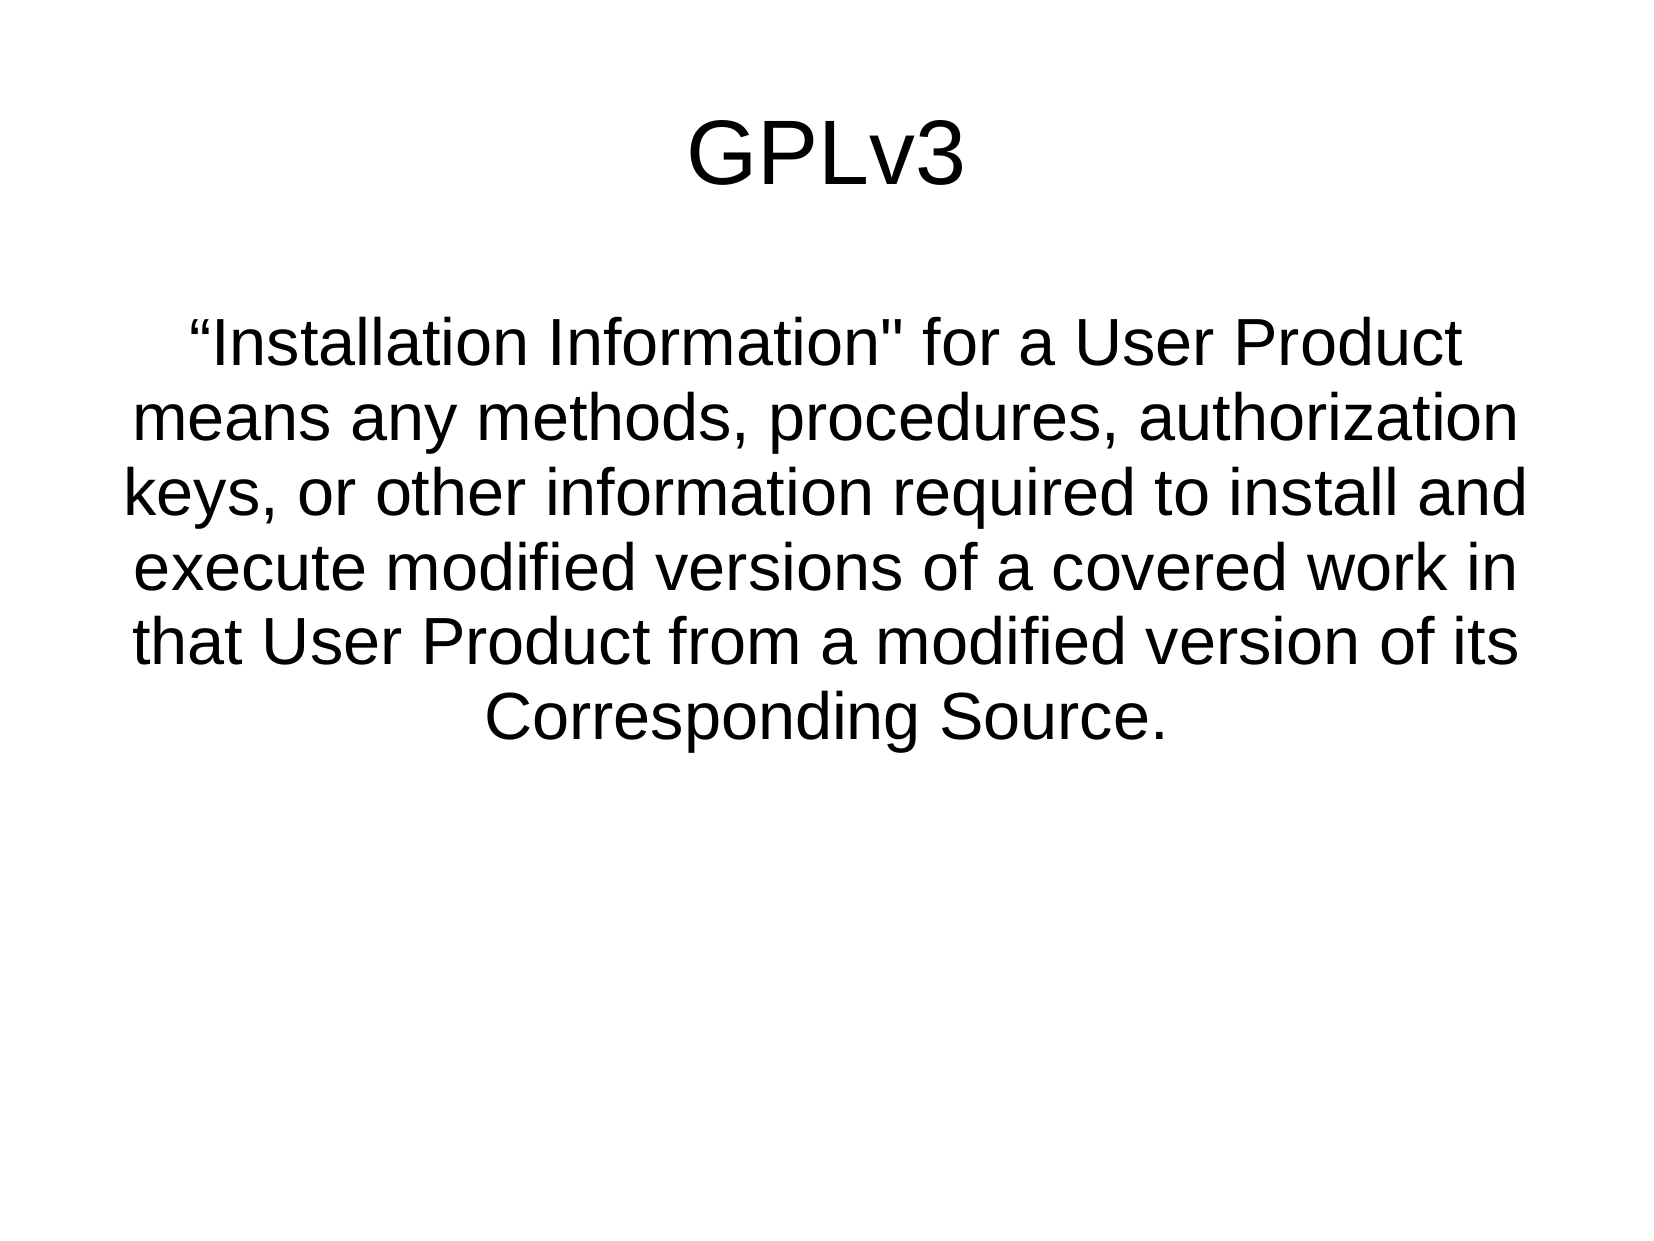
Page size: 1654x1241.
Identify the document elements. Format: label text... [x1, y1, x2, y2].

subtitle “Installation Information" for a User Product means any methods, procedures, authorization keys, or other information required to install and execute modified versions of a covered work in that User Product from a modified version of its Corresponding Source. [82, 49, 1571, 1010]
